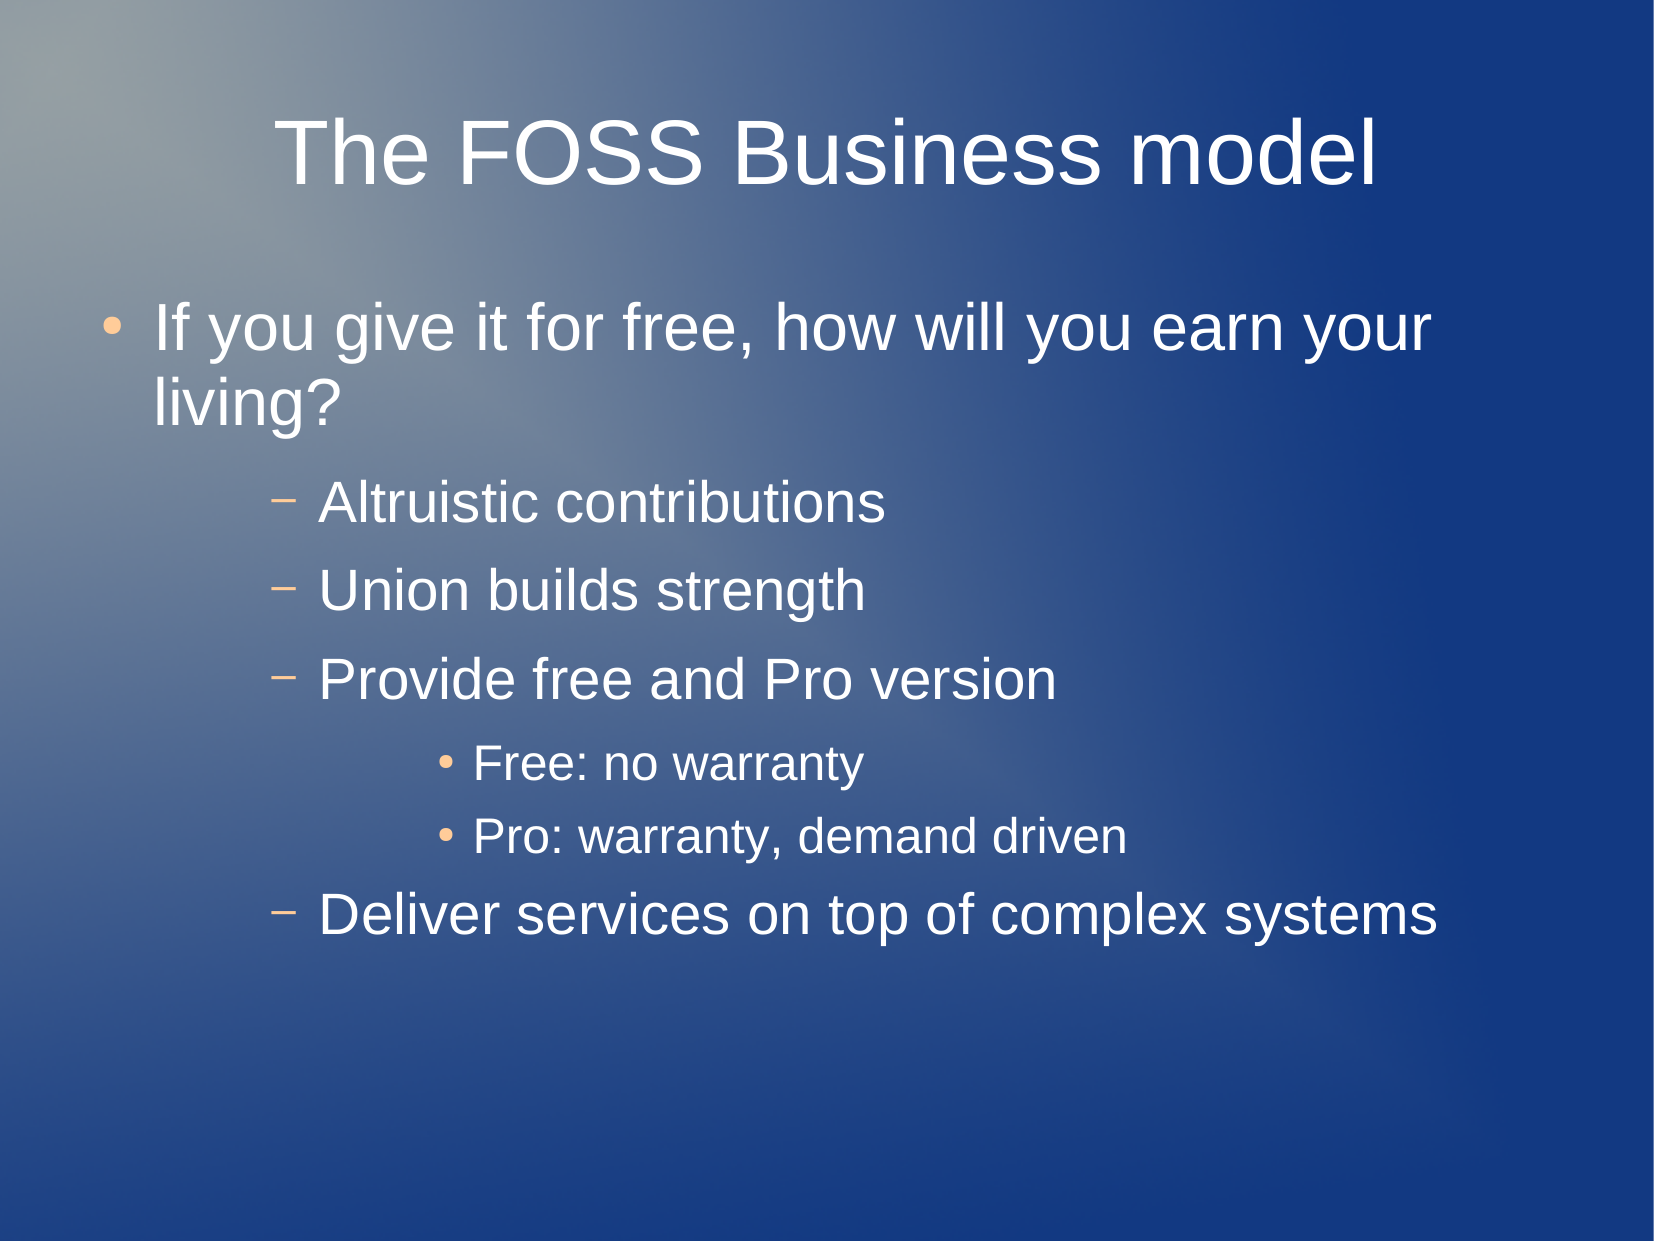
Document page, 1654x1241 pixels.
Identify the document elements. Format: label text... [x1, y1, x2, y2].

list If you give it for free, how will you earn your living? Altruistic contributions Union builds strength Provide free and Pro version Free: no warranty Pro: warranty, demand driven Deliver services on top of complex systems [82, 290, 1571, 1094]
picture [0, 0, 1654, 1241]
title The FOSS Business model [82, 56, 1571, 250]
